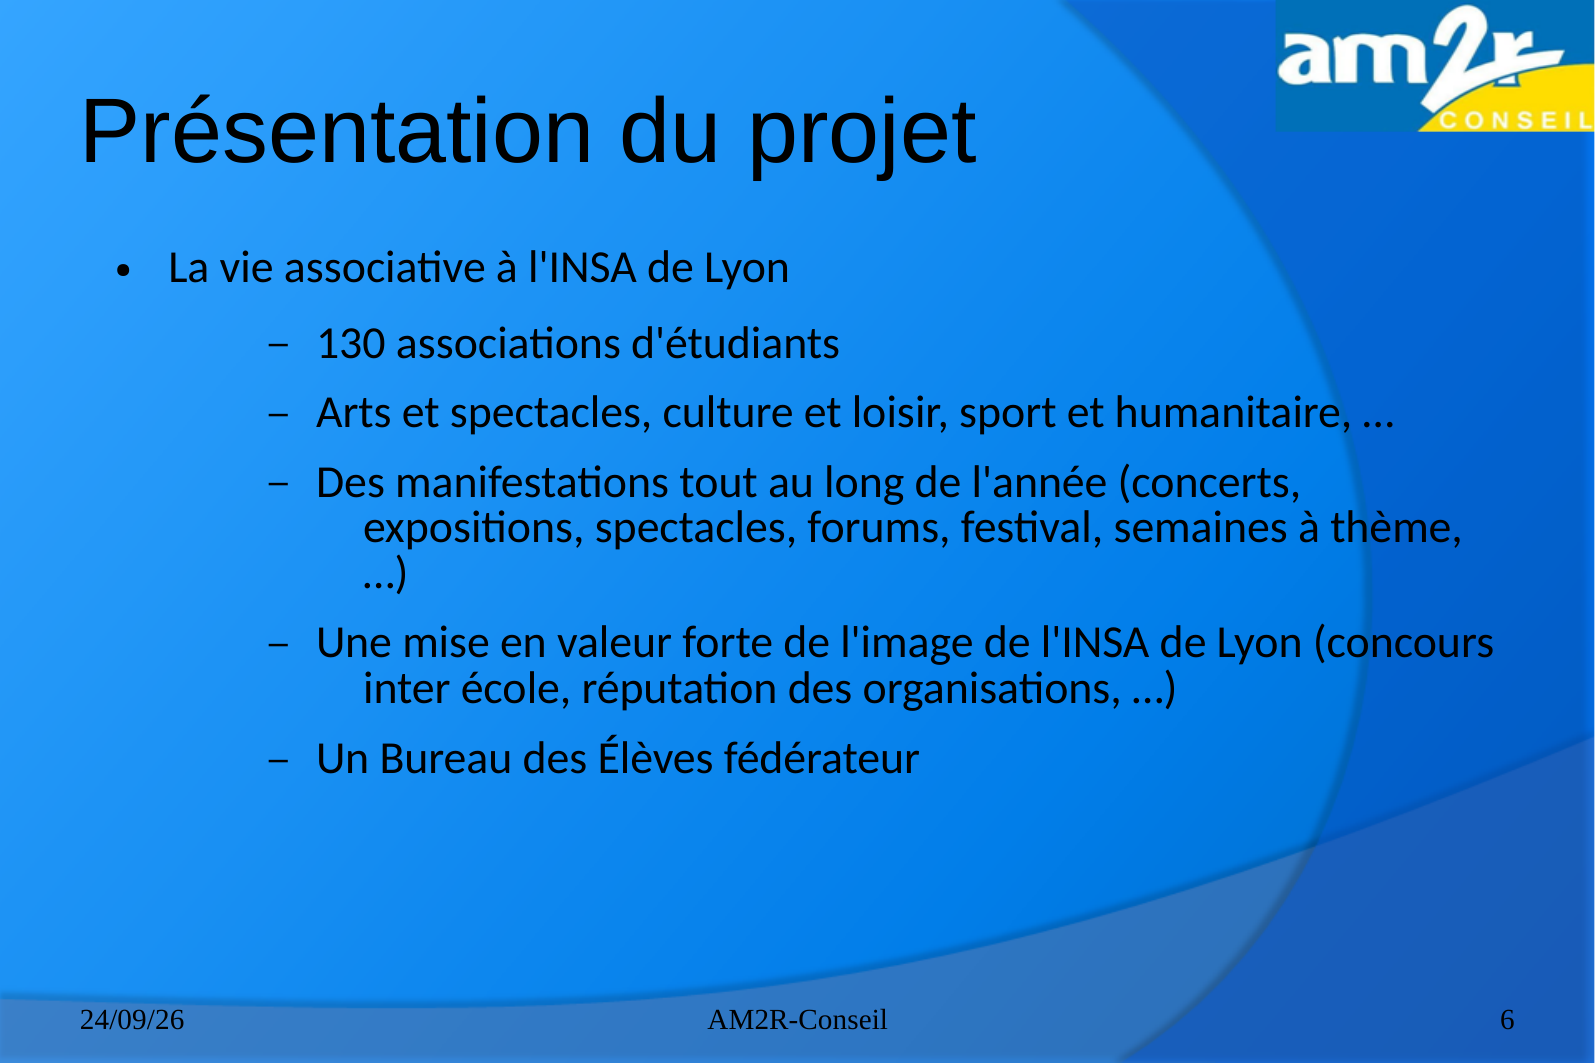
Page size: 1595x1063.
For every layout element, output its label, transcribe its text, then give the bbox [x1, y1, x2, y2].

title Présentation du projet [79, 49, 1241, 213]
picture [0, 0, 1595, 1063]
list La vie associative à l'INSA de Lyon 130 associations d'étudiants Arts et spectacles, culture et loisir, sport et humanitaire, … Des manifestations tout au long de l'année (concerts, expositions, spectacles, forums, festival, semaines à thème, …) Une mise en valeur forte de l'image de l'INSA de Lyon (concours inter école, réputation des organisations, …) Un Bureau des Élèves fédérateur [79, 248, 1515, 960]
